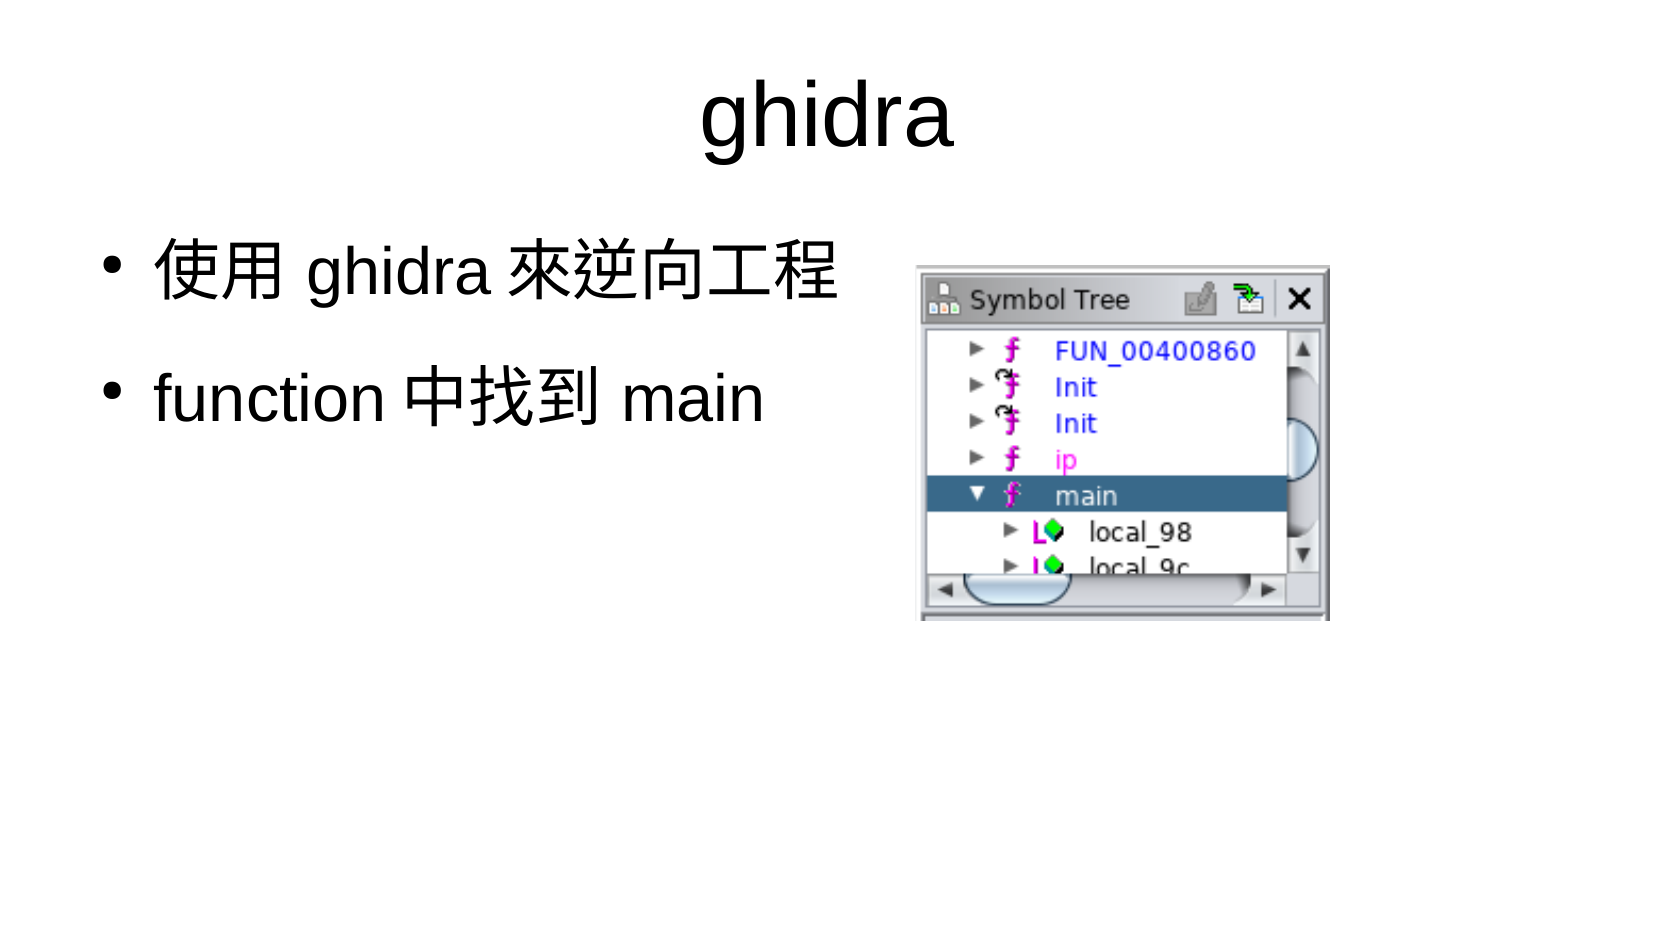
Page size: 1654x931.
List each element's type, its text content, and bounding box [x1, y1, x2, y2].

title ghidra [82, 37, 1571, 193]
picture [915, 265, 1330, 621]
list 使用ghidra來逆向工程 function中找到main [82, 217, 1571, 758]
